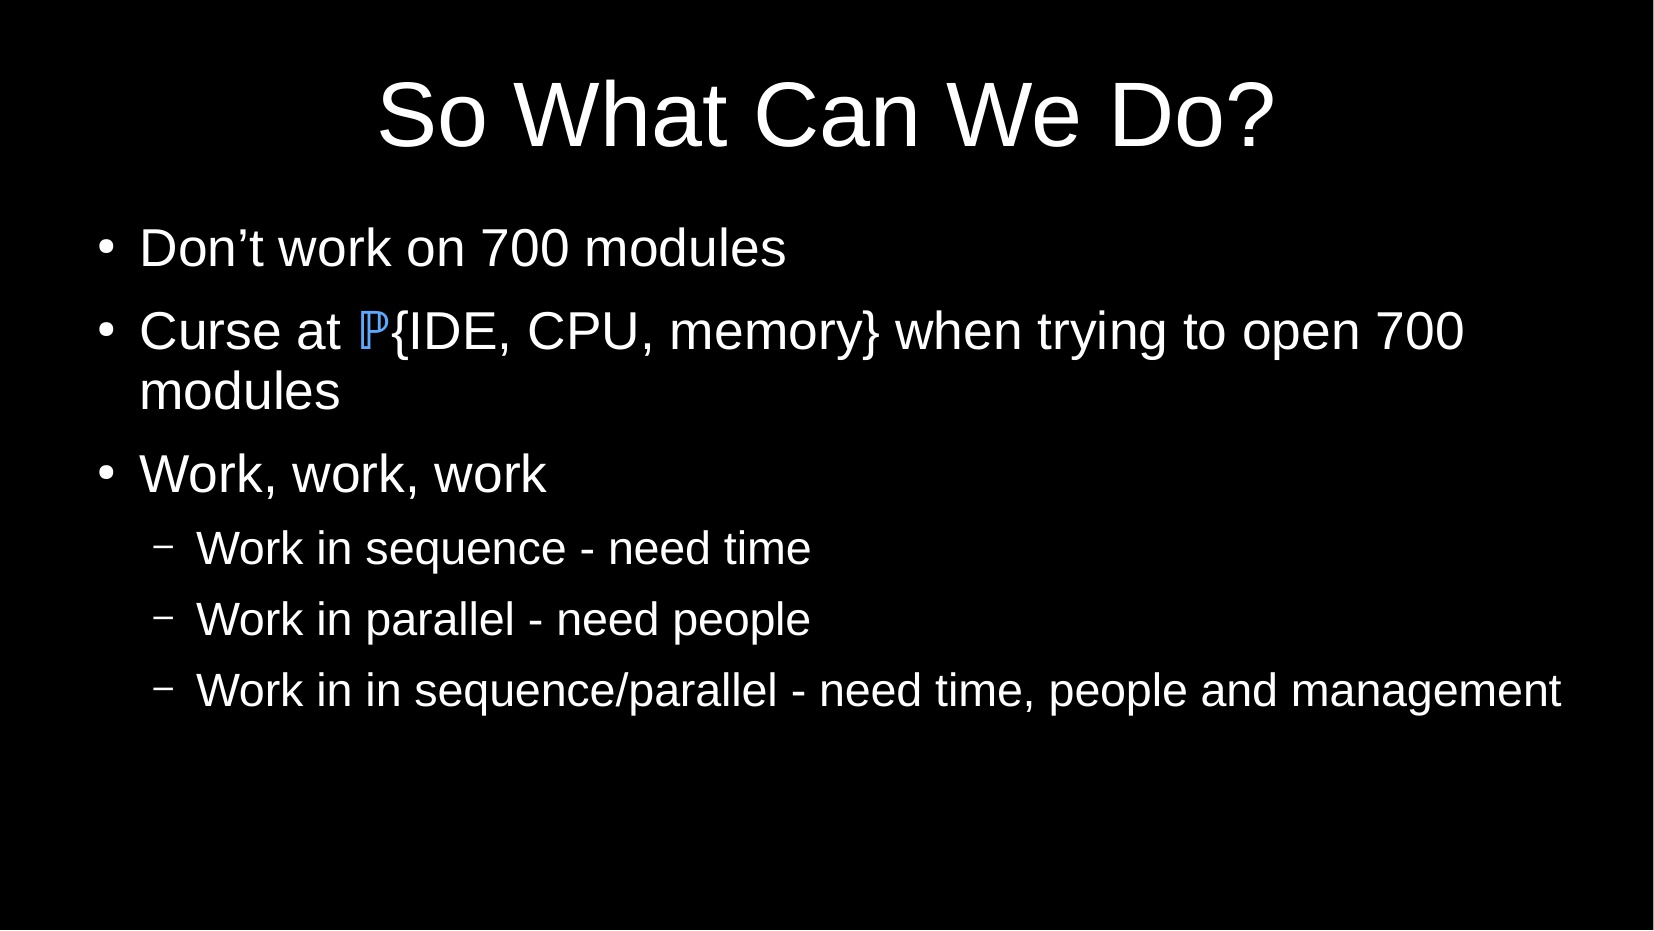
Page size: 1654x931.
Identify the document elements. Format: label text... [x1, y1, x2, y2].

list Don’t work on 700 modules Curse at ℙ{IDE, CPU, memory} when trying to open 700 modules Work, work, work Work in sequence - need time Work in parallel - need people Work in in sequence/parallel - need time, people and management [82, 217, 1571, 758]
title So What Can We Do? [82, 37, 1571, 193]
